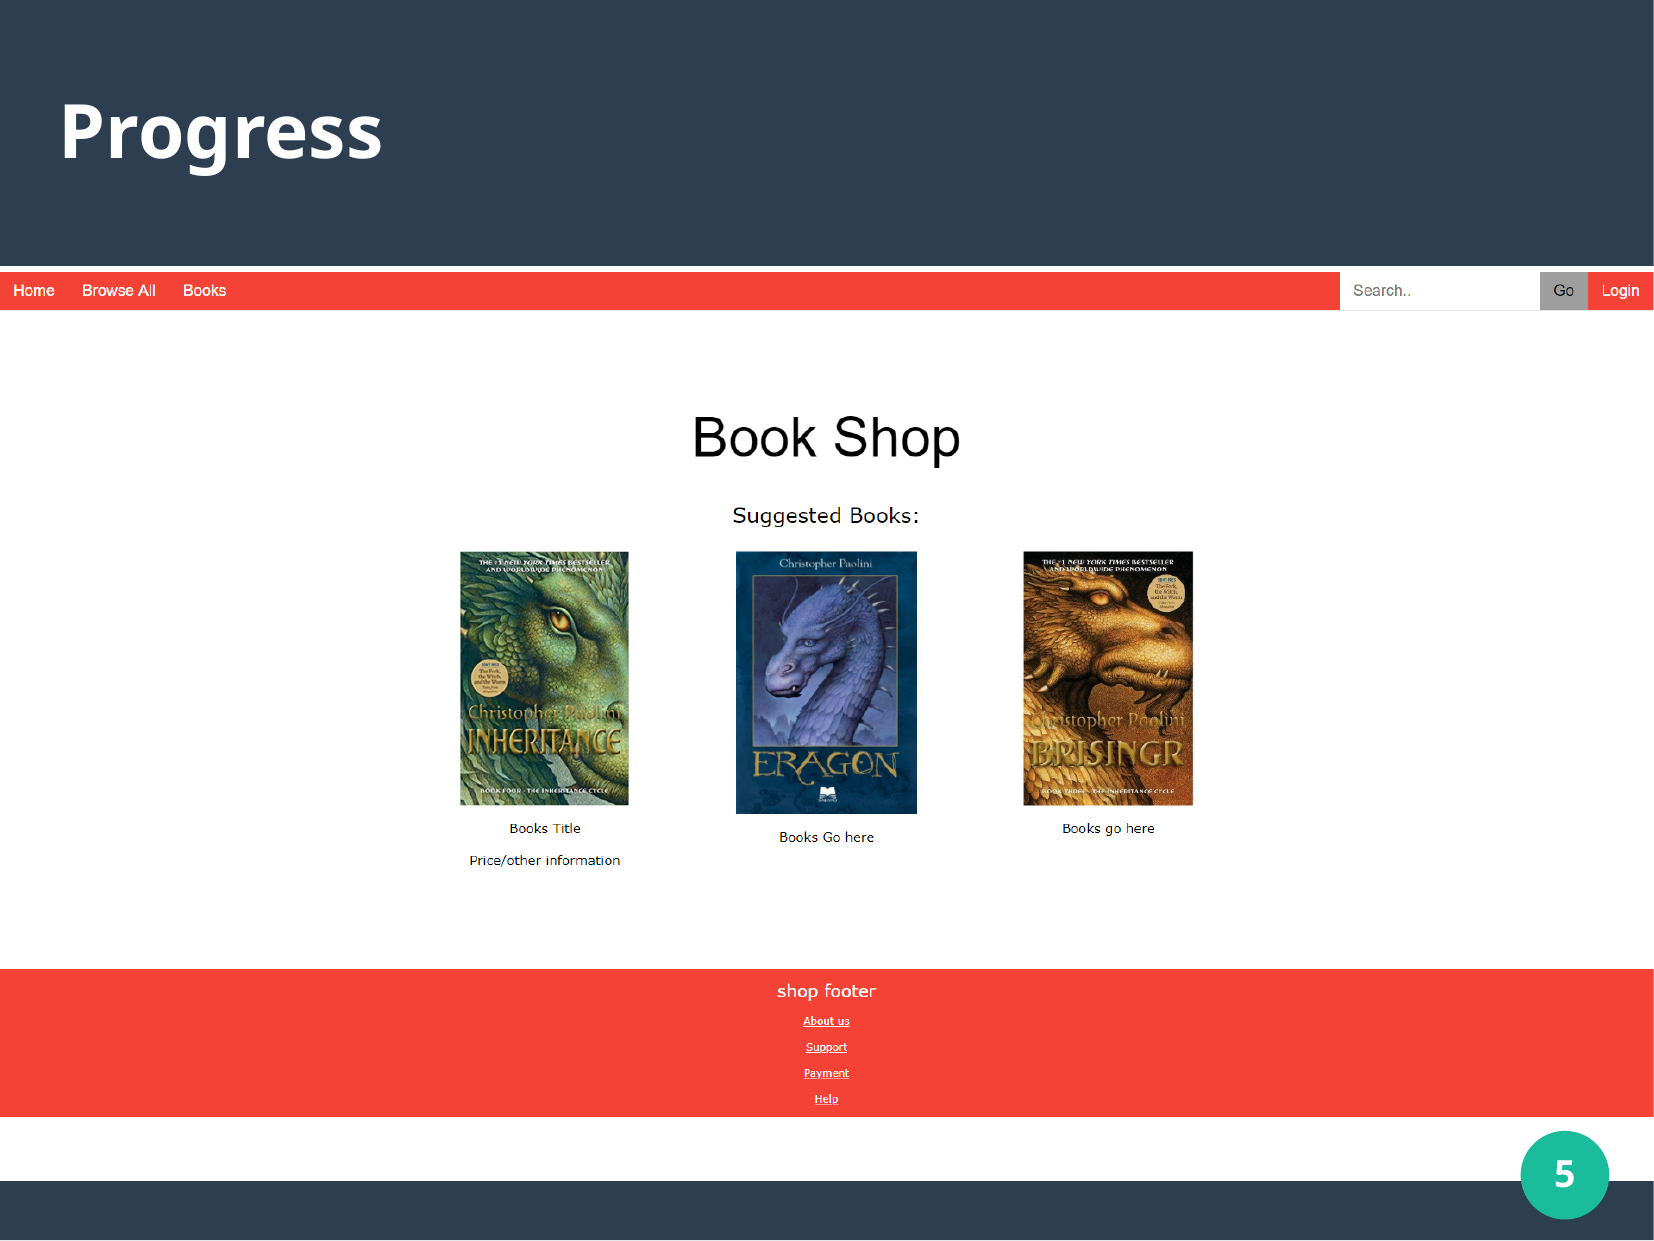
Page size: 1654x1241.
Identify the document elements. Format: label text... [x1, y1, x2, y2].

picture [0, 272, 1654, 1117]
text_box [1505, 1117, 1625, 1235]
title Progress [59, 49, 1595, 207]
